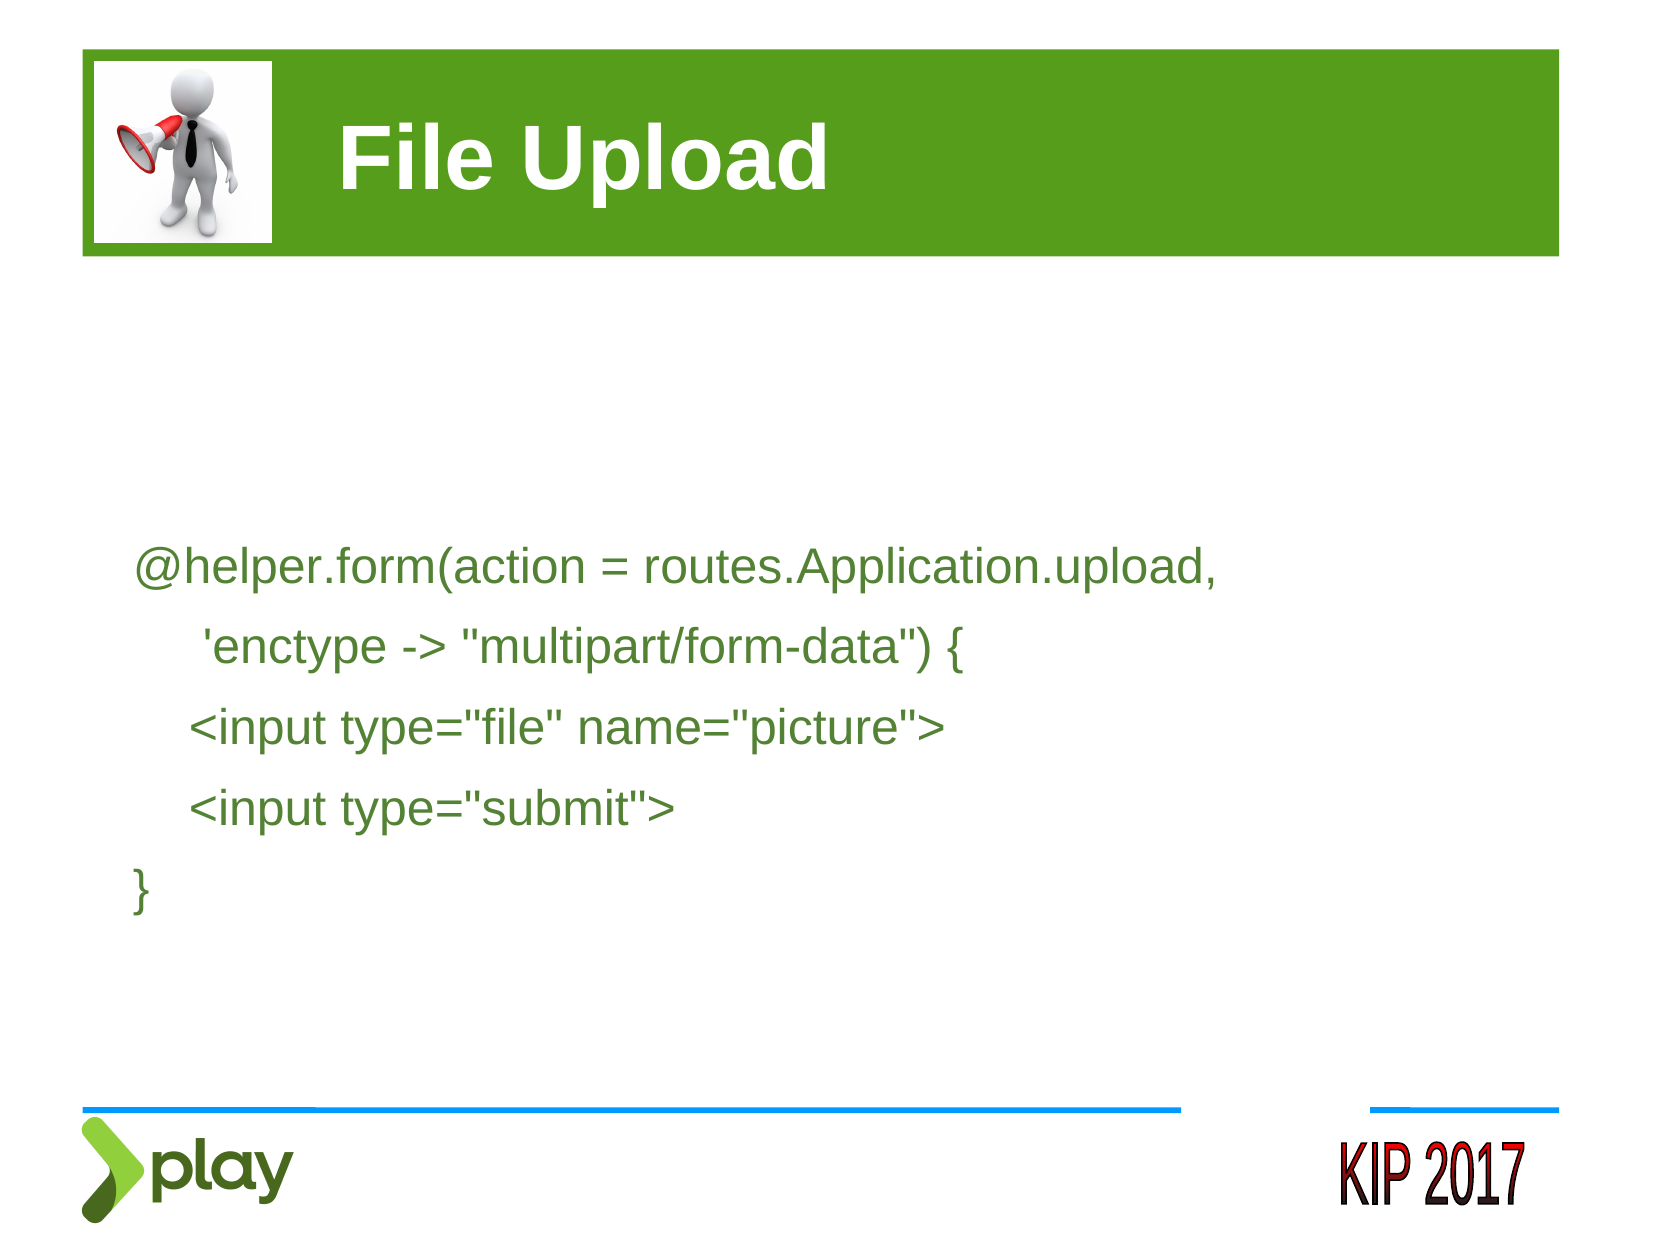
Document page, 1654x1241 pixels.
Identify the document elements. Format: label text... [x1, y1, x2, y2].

text_box @helper.form(action = routes.Application.upload, 'enctype -> "multipart/form-data") { <input type="file" name="picture"> <input type="submit"> } [82, 299, 1560, 1065]
picture [68, 1111, 302, 1229]
picture [94, 61, 272, 243]
title File Upload [82, 49, 1560, 257]
